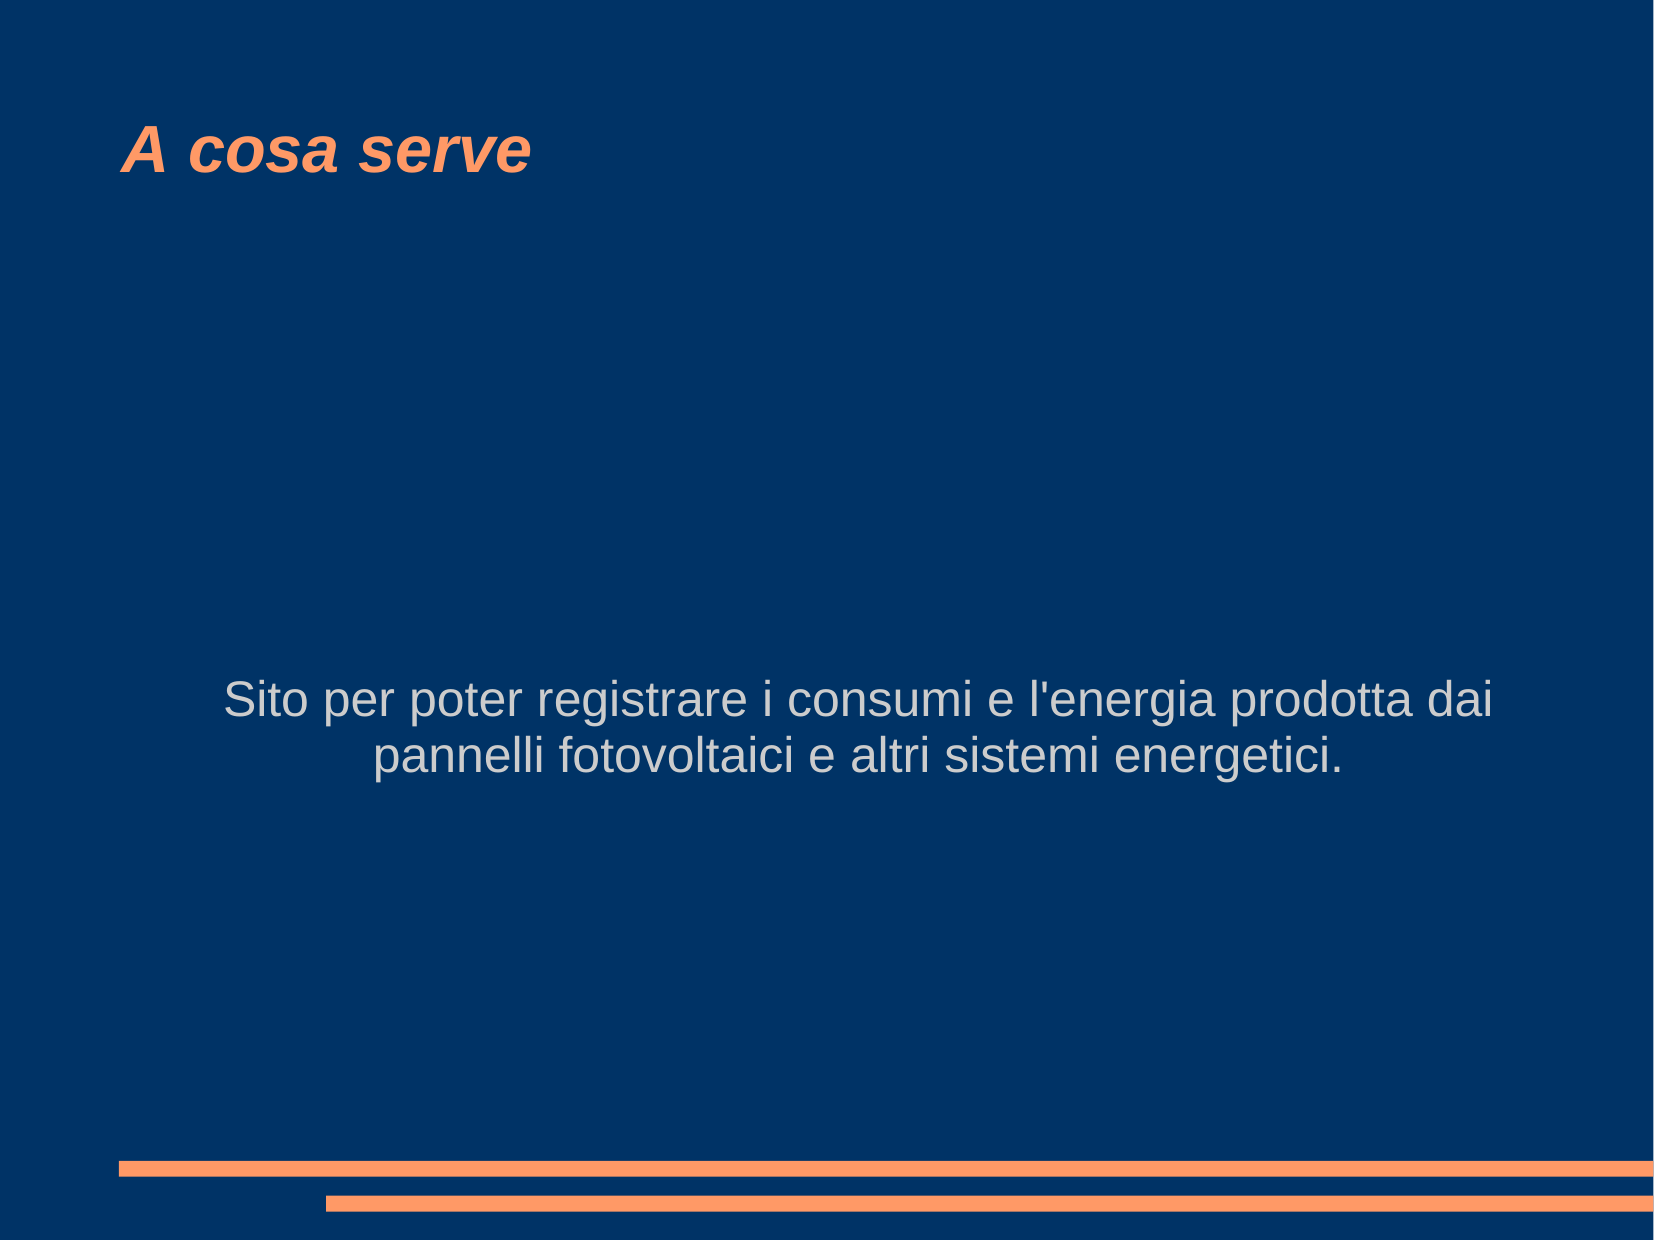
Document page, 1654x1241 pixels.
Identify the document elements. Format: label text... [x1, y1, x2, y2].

subtitle Sito per poter registrare i consumi e l'energia prodotta dai pannelli fotovoltaici e altri sistemi energetici. [121, 322, 1561, 1132]
title A cosa serve [121, 46, 1534, 254]
